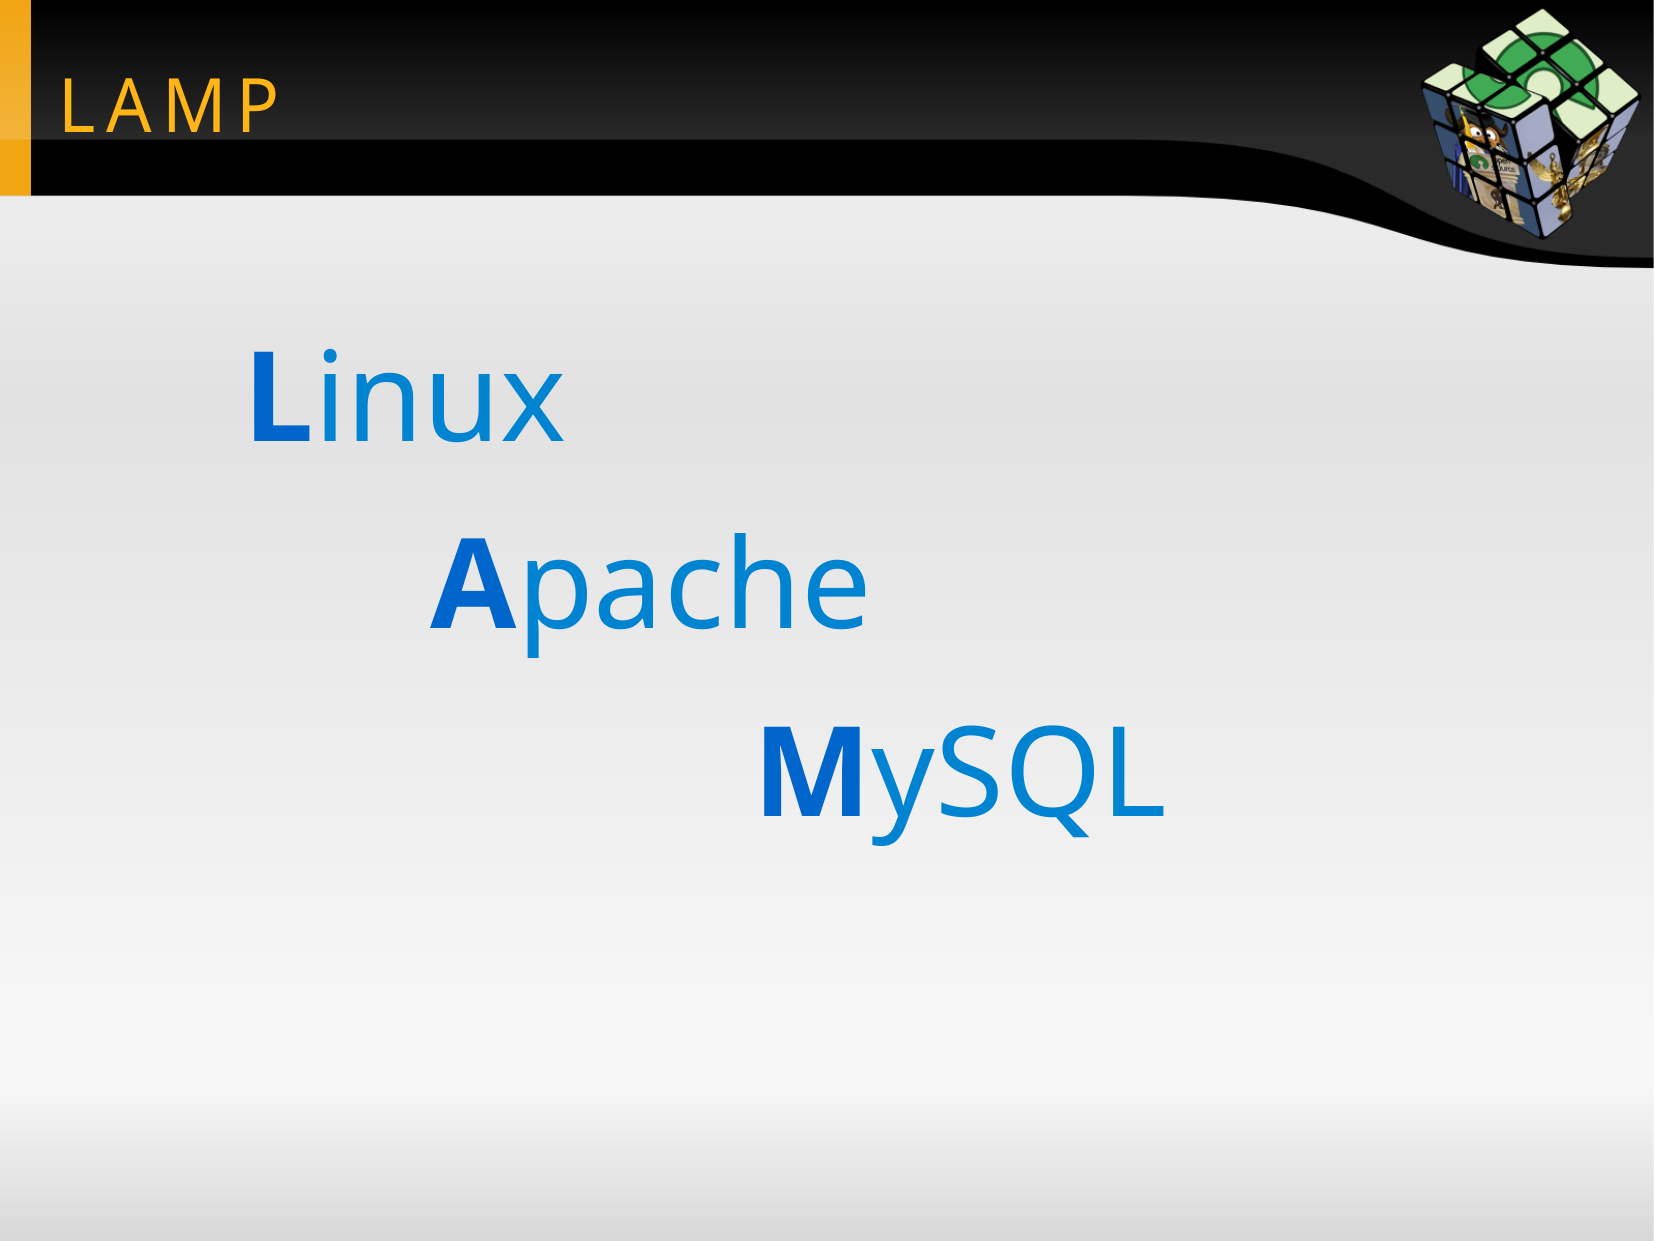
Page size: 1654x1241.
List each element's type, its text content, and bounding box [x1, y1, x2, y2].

text_box Linux [228, 300, 568, 456]
title LAMP [59, 29, 1270, 178]
text_box Apache [416, 487, 875, 643]
picture [0, 0, 1654, 1241]
text_box MySQL [738, 675, 1172, 831]
